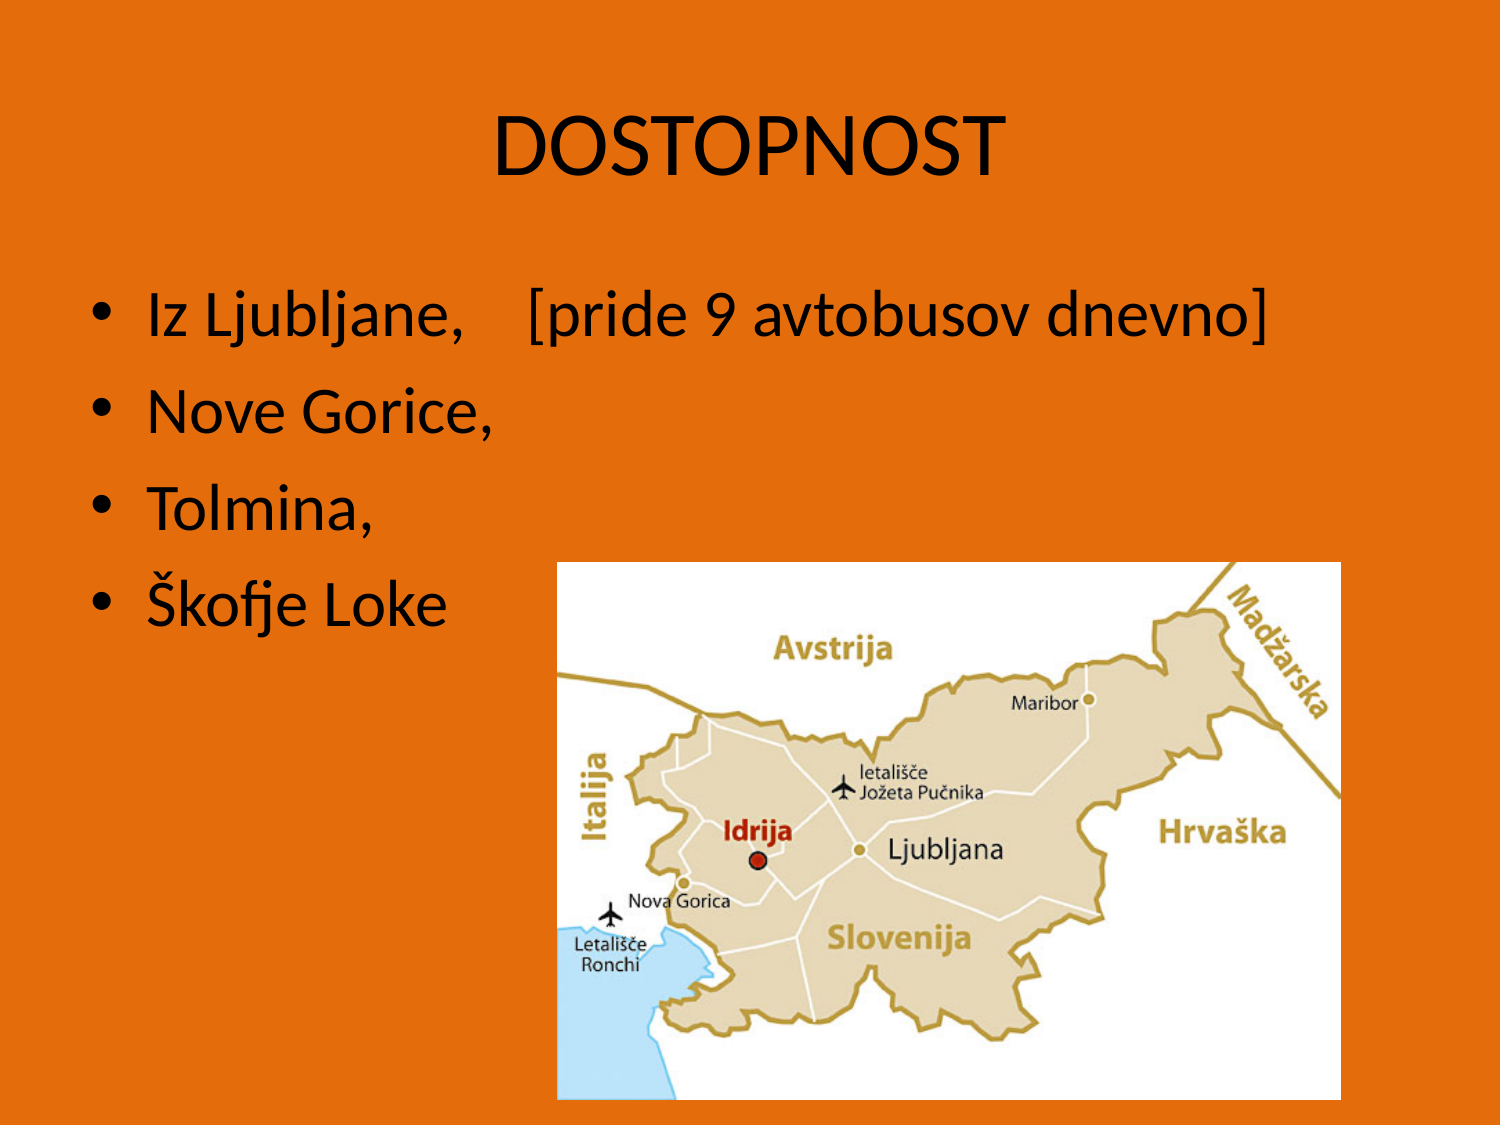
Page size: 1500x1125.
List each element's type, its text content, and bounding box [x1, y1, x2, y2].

list Iz Ljubljane, [pride 9 avtobusov dnevno] Nove Gorice, Tolmina, Škofje Loke [75, 262, 1426, 1005]
title DOSTOPNOST [75, 45, 1426, 233]
picture [557, 562, 1341, 1100]
